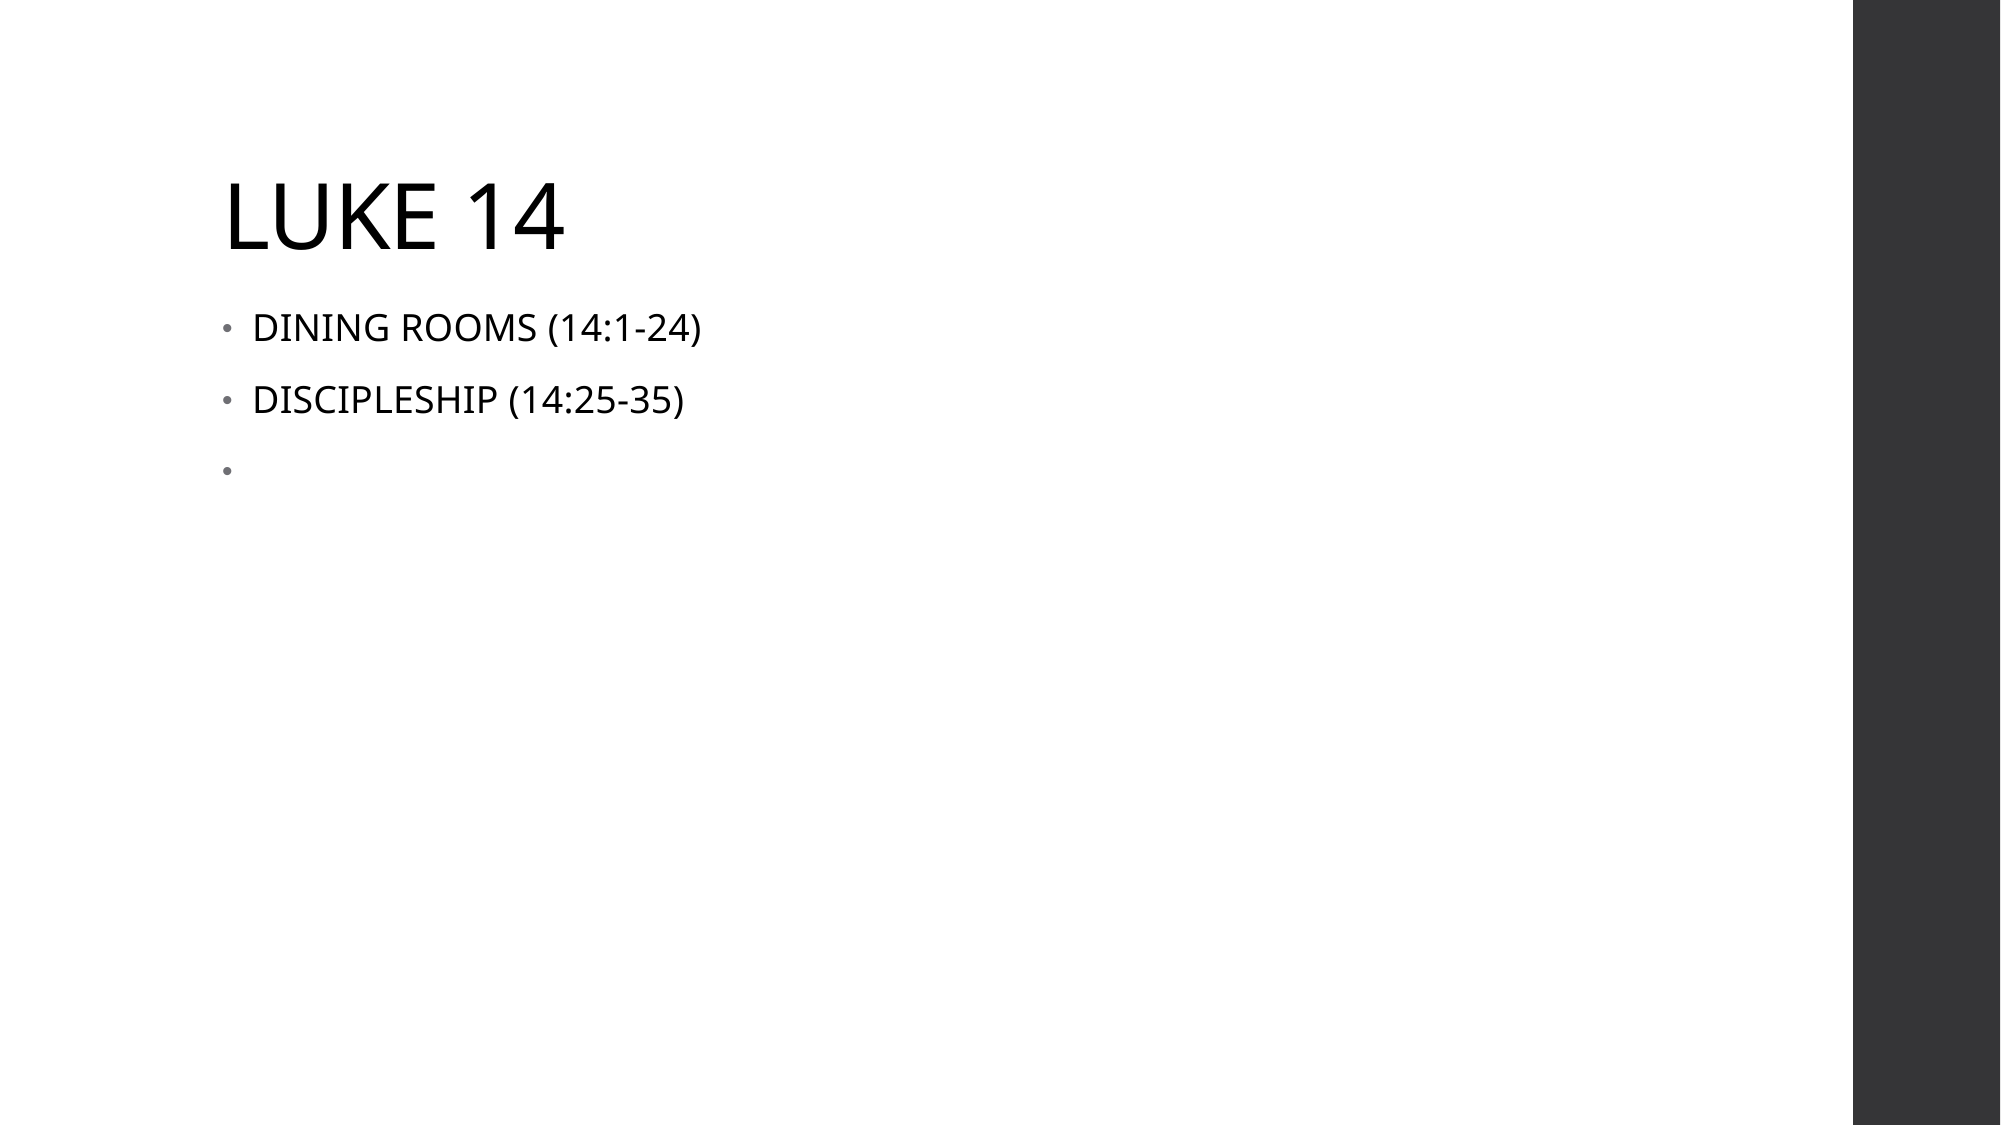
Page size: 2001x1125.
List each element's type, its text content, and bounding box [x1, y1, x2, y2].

title LUKE 14 [206, 60, 1797, 278]
list DINING ROOMS (14:1-24) DISCIPLESHIP (14:25-35) [206, 299, 1617, 1014]
